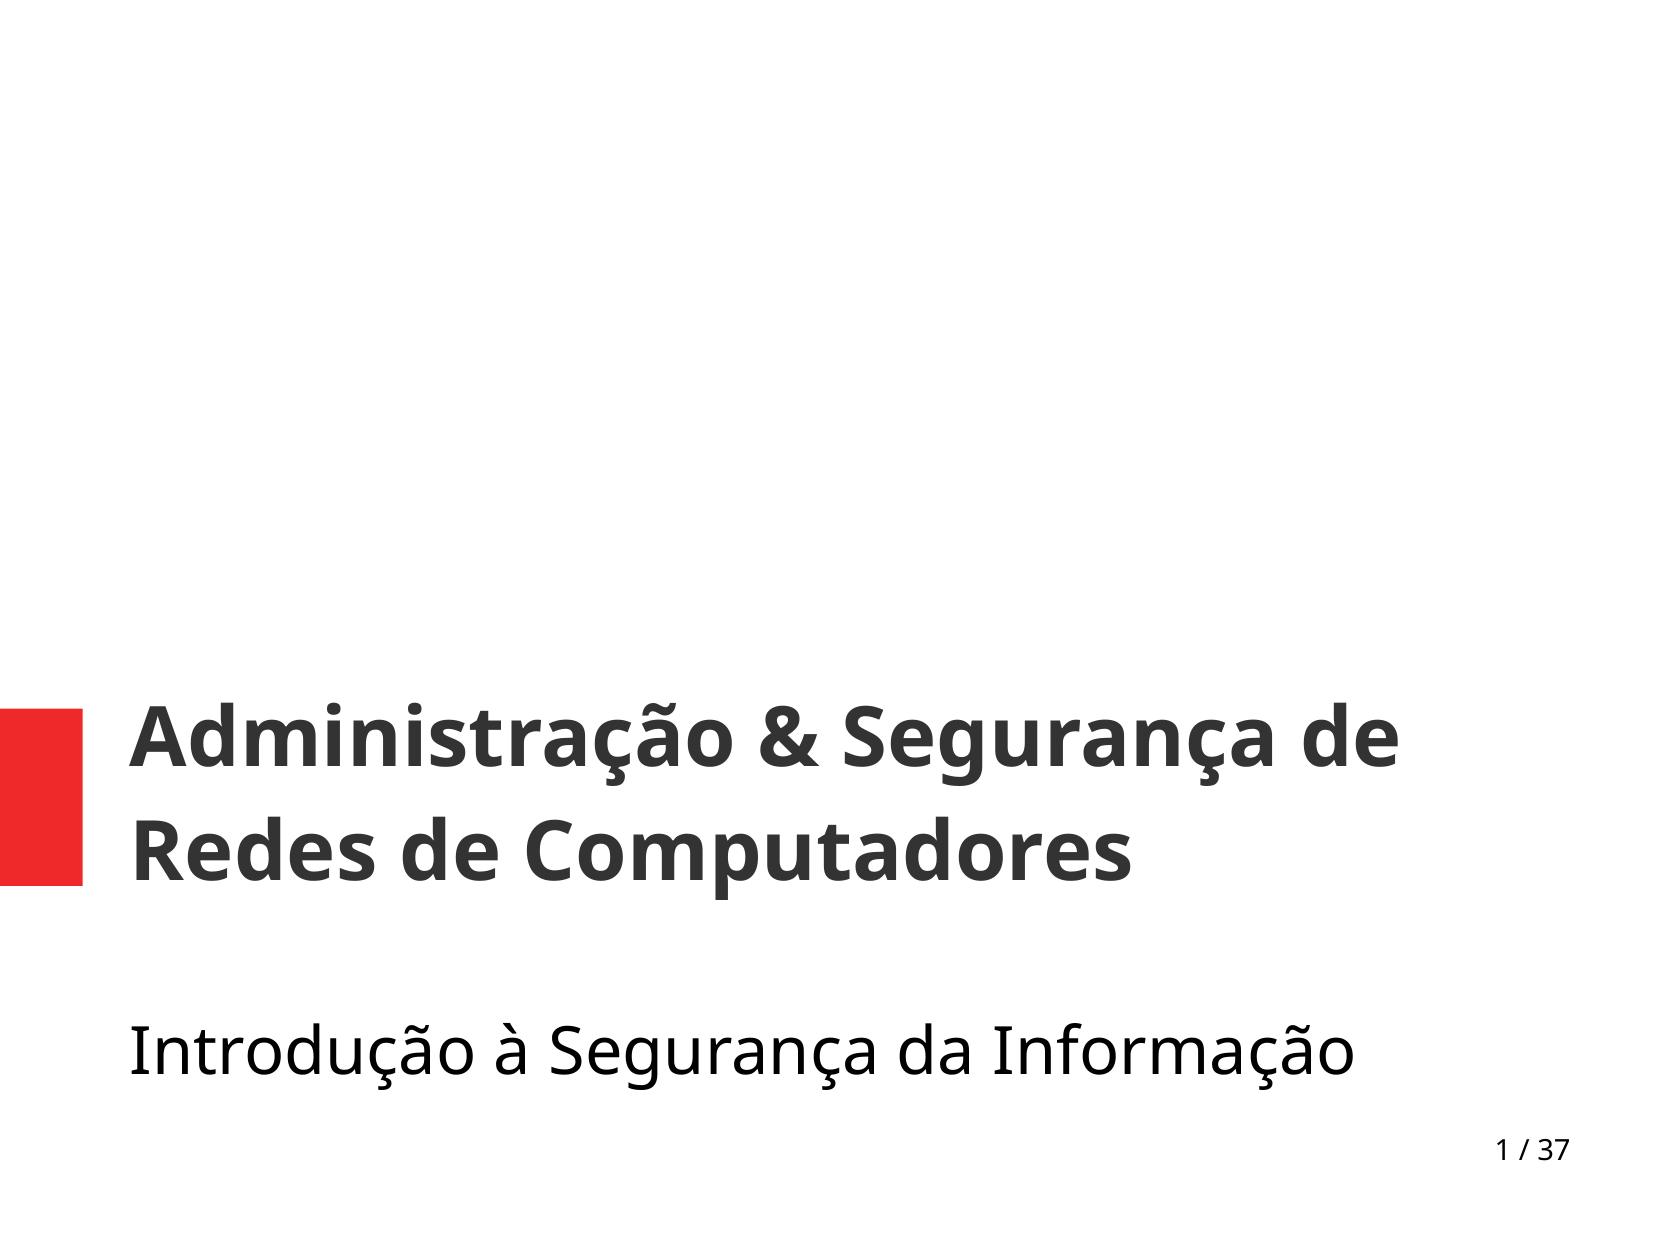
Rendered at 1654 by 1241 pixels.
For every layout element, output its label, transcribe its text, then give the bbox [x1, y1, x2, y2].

subtitle Introdução à Segurança da Informação [129, 968, 1536, 1130]
title Administração & Segurança de Redes de Computadores [129, 655, 1536, 928]
